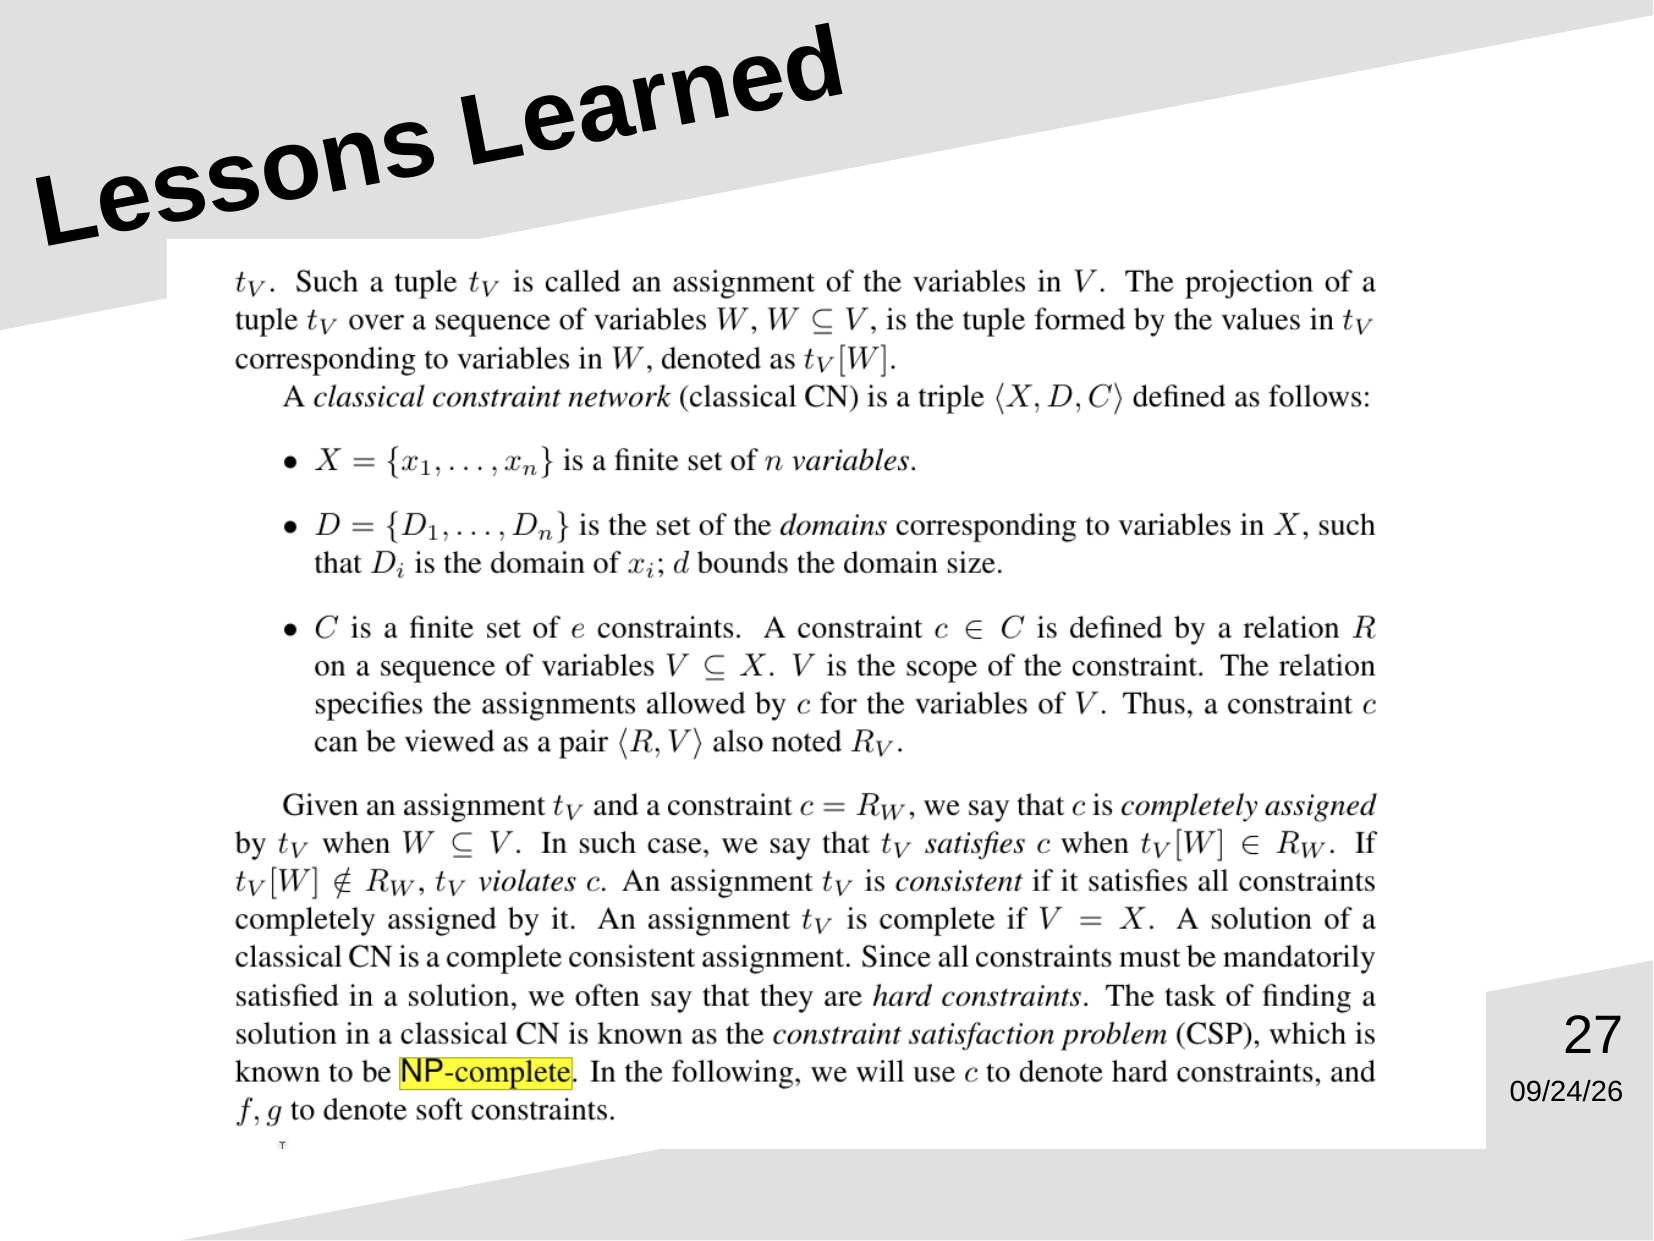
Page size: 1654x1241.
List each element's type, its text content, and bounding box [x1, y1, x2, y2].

title Lessons Learned [16, 0, 1518, 315]
picture [167, 239, 1486, 1149]
